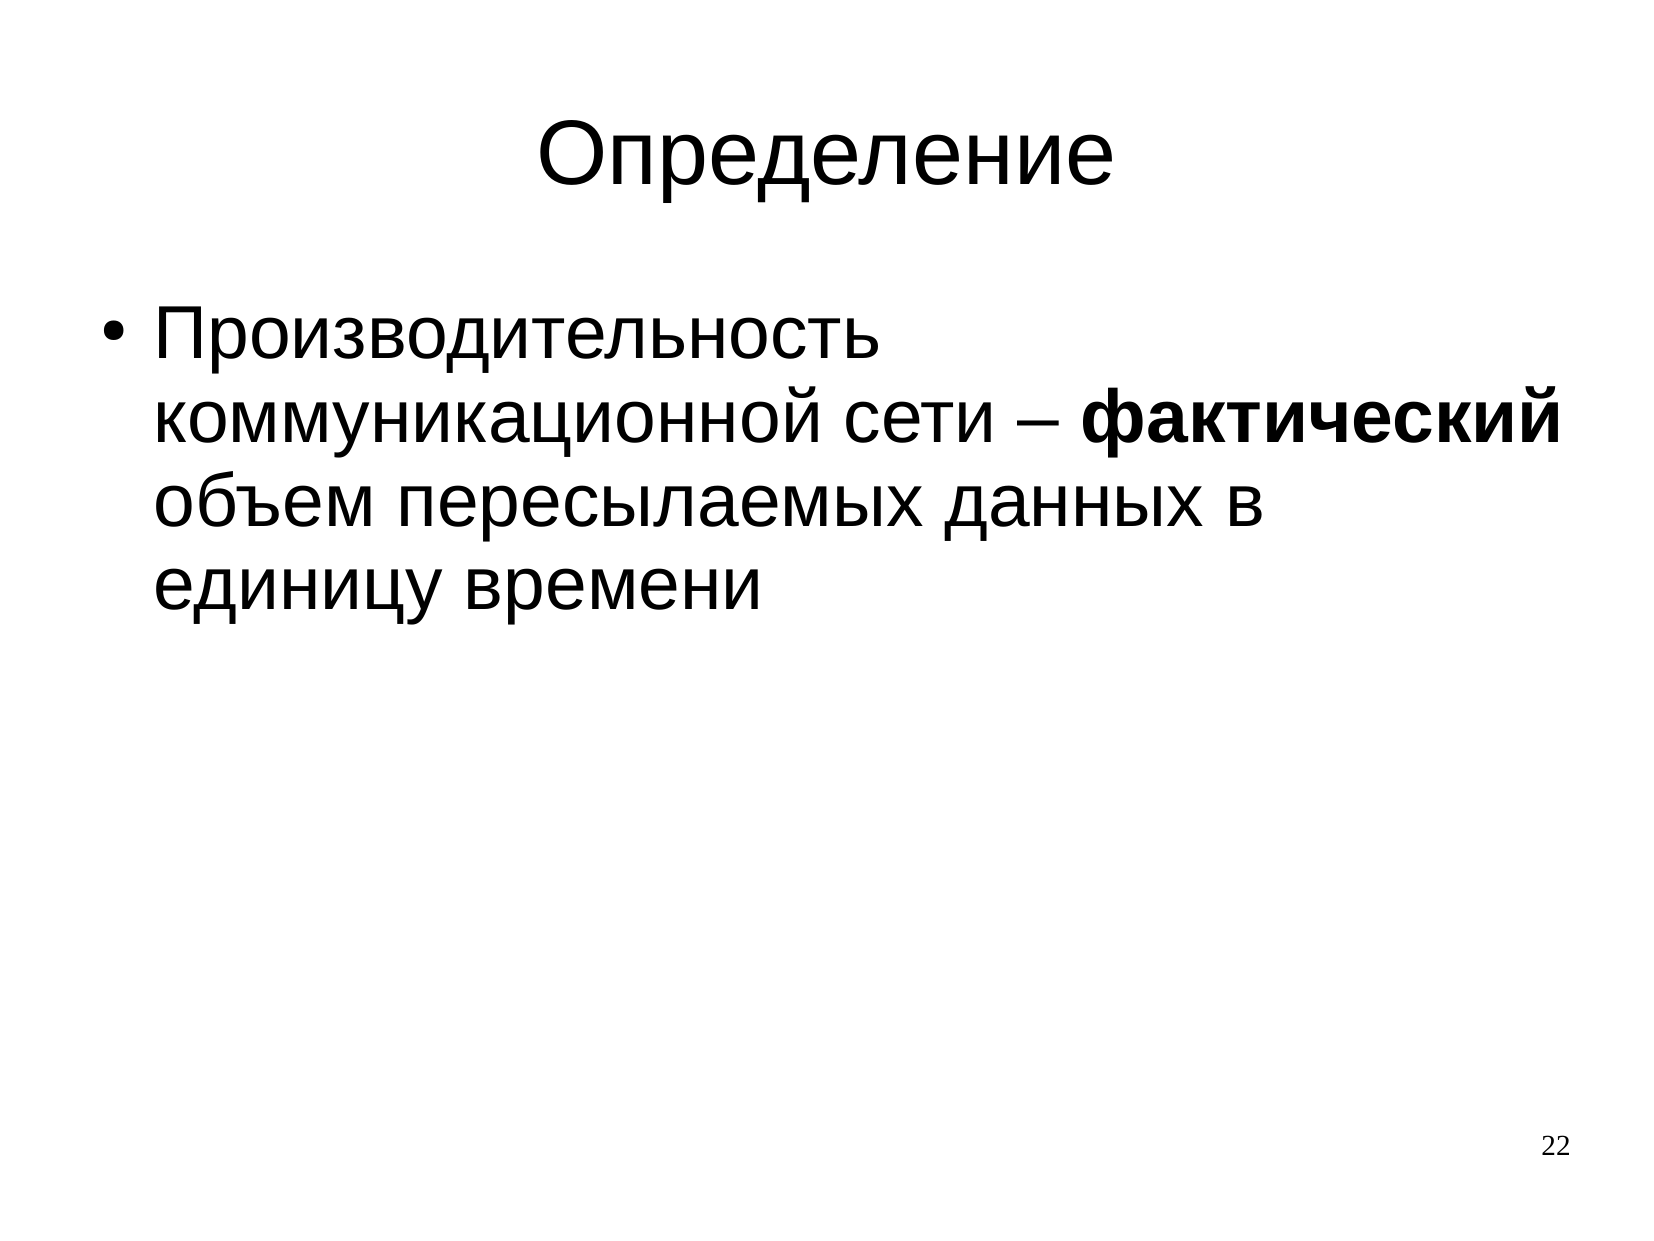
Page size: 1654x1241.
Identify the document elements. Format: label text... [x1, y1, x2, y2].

title Определение [82, 49, 1571, 257]
list Производительность коммуникационной сети – фактический объем пересылаемых данных в единицу времени [82, 290, 1571, 1010]
